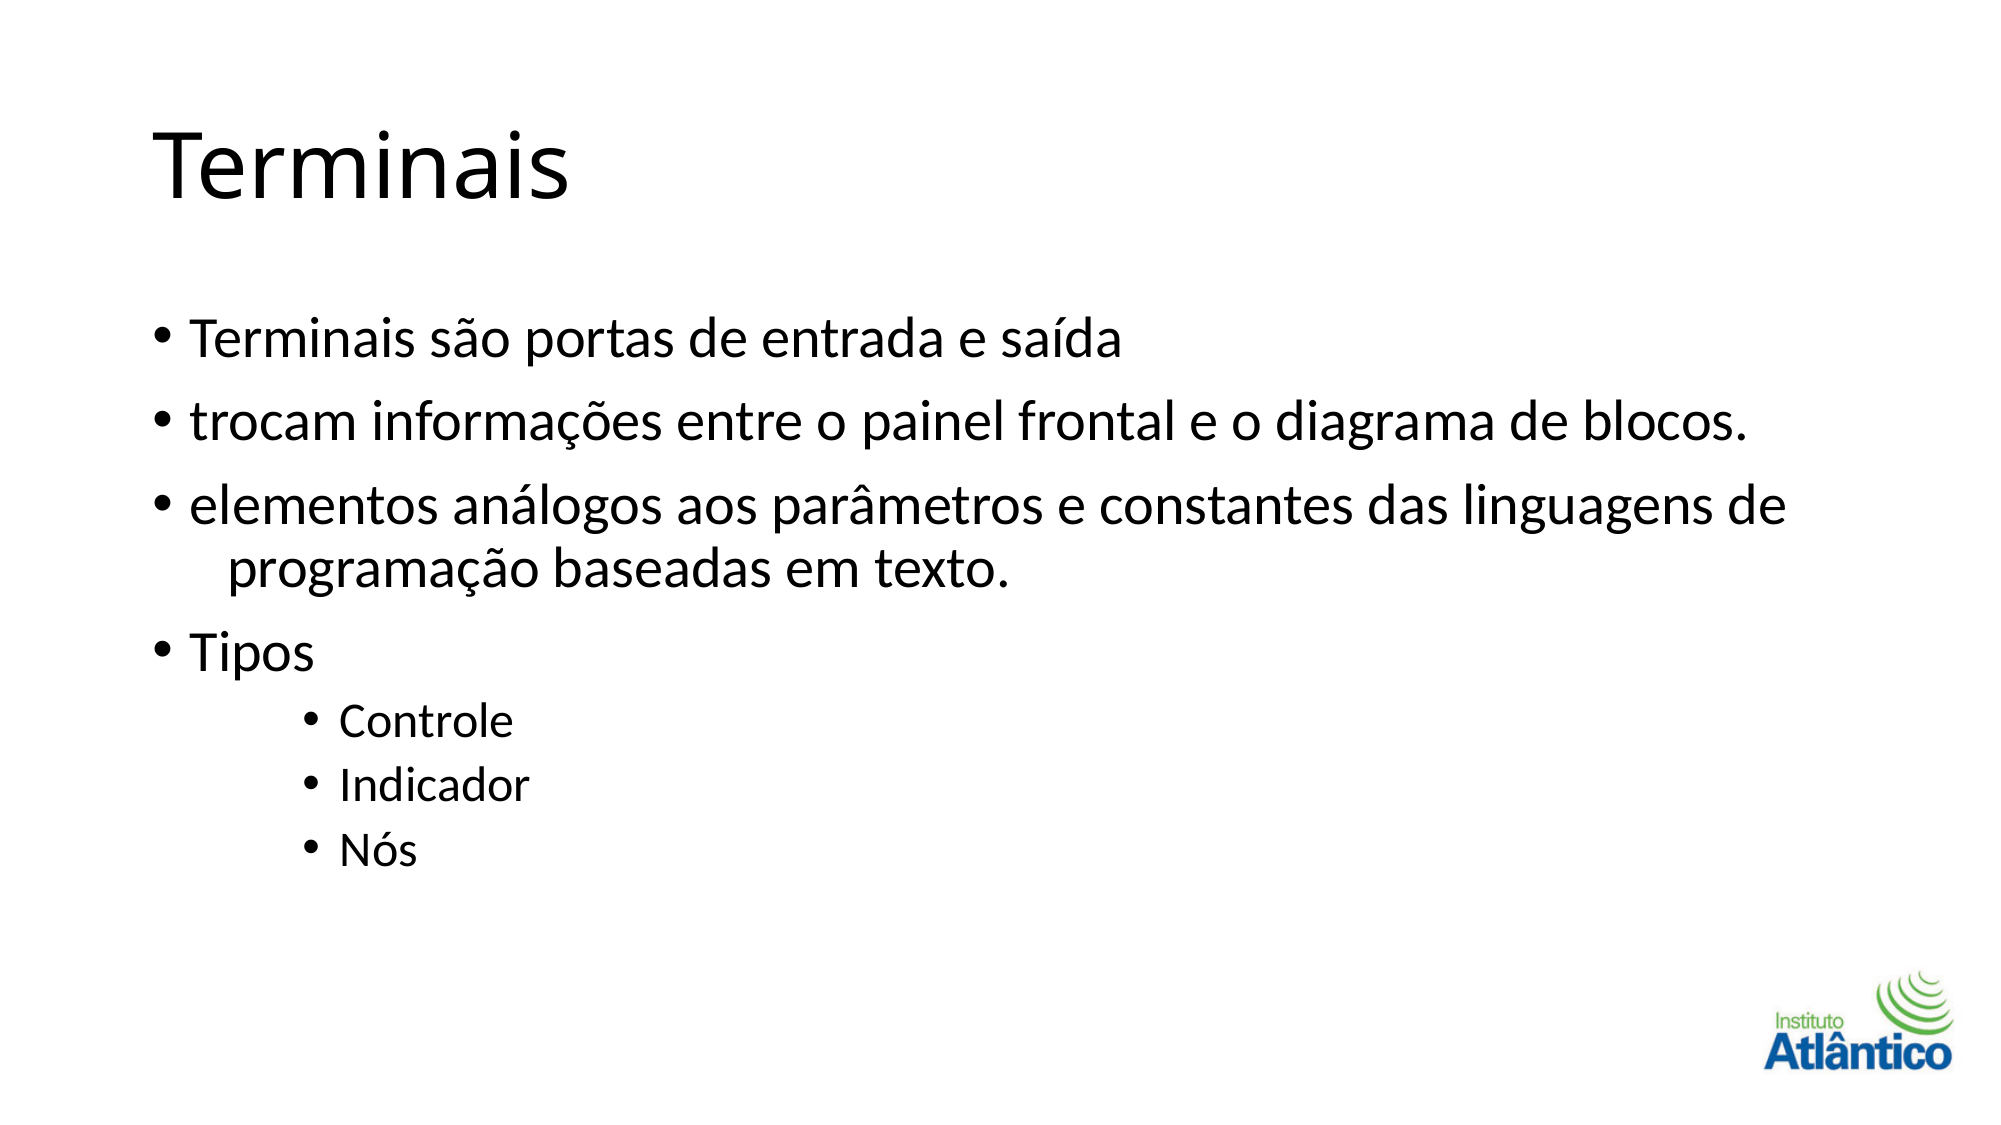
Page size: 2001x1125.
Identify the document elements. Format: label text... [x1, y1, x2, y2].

picture [1717, 930, 2000, 1120]
title Terminais [137, 59, 1863, 278]
list Terminais são portas de entrada e saída trocam informações entre o painel frontal e o diagrama de blocos. elementos análogos aos parâmetros e constantes das linguagens de programação baseadas em texto. Tipos Controle Indicador Nós [137, 299, 1863, 1014]
